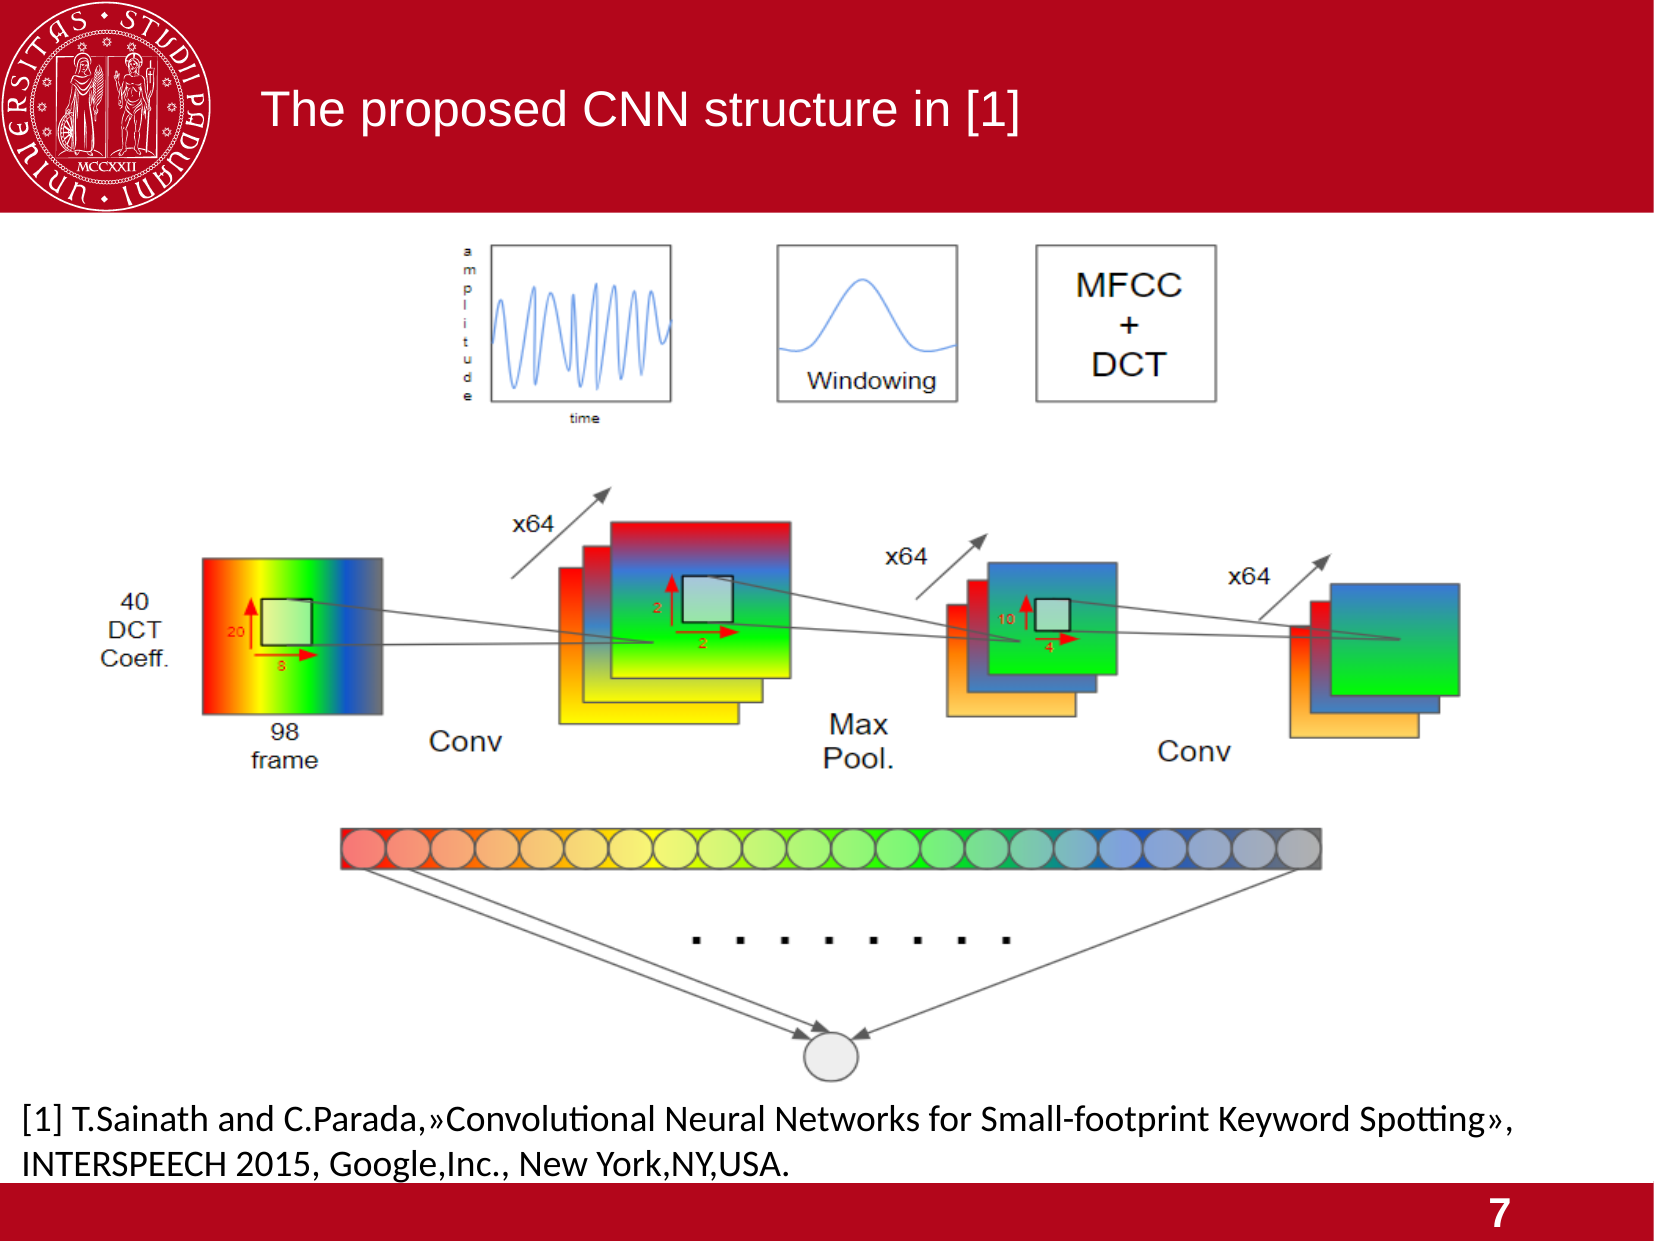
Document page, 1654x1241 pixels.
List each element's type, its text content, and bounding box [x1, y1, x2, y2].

picture [0, 215, 1654, 1183]
title The proposed CNN structure in [1] [259, 0, 1619, 213]
text_box [1488, 1193, 1630, 1241]
text_box [1] T.Sainath and C.Parada,»Convolutional Neural Networks for Small-footprint Keyword Spotting», INTERSPEECH 2015, Google,Inc., New York,NY,USA. [6, 1086, 1648, 1193]
